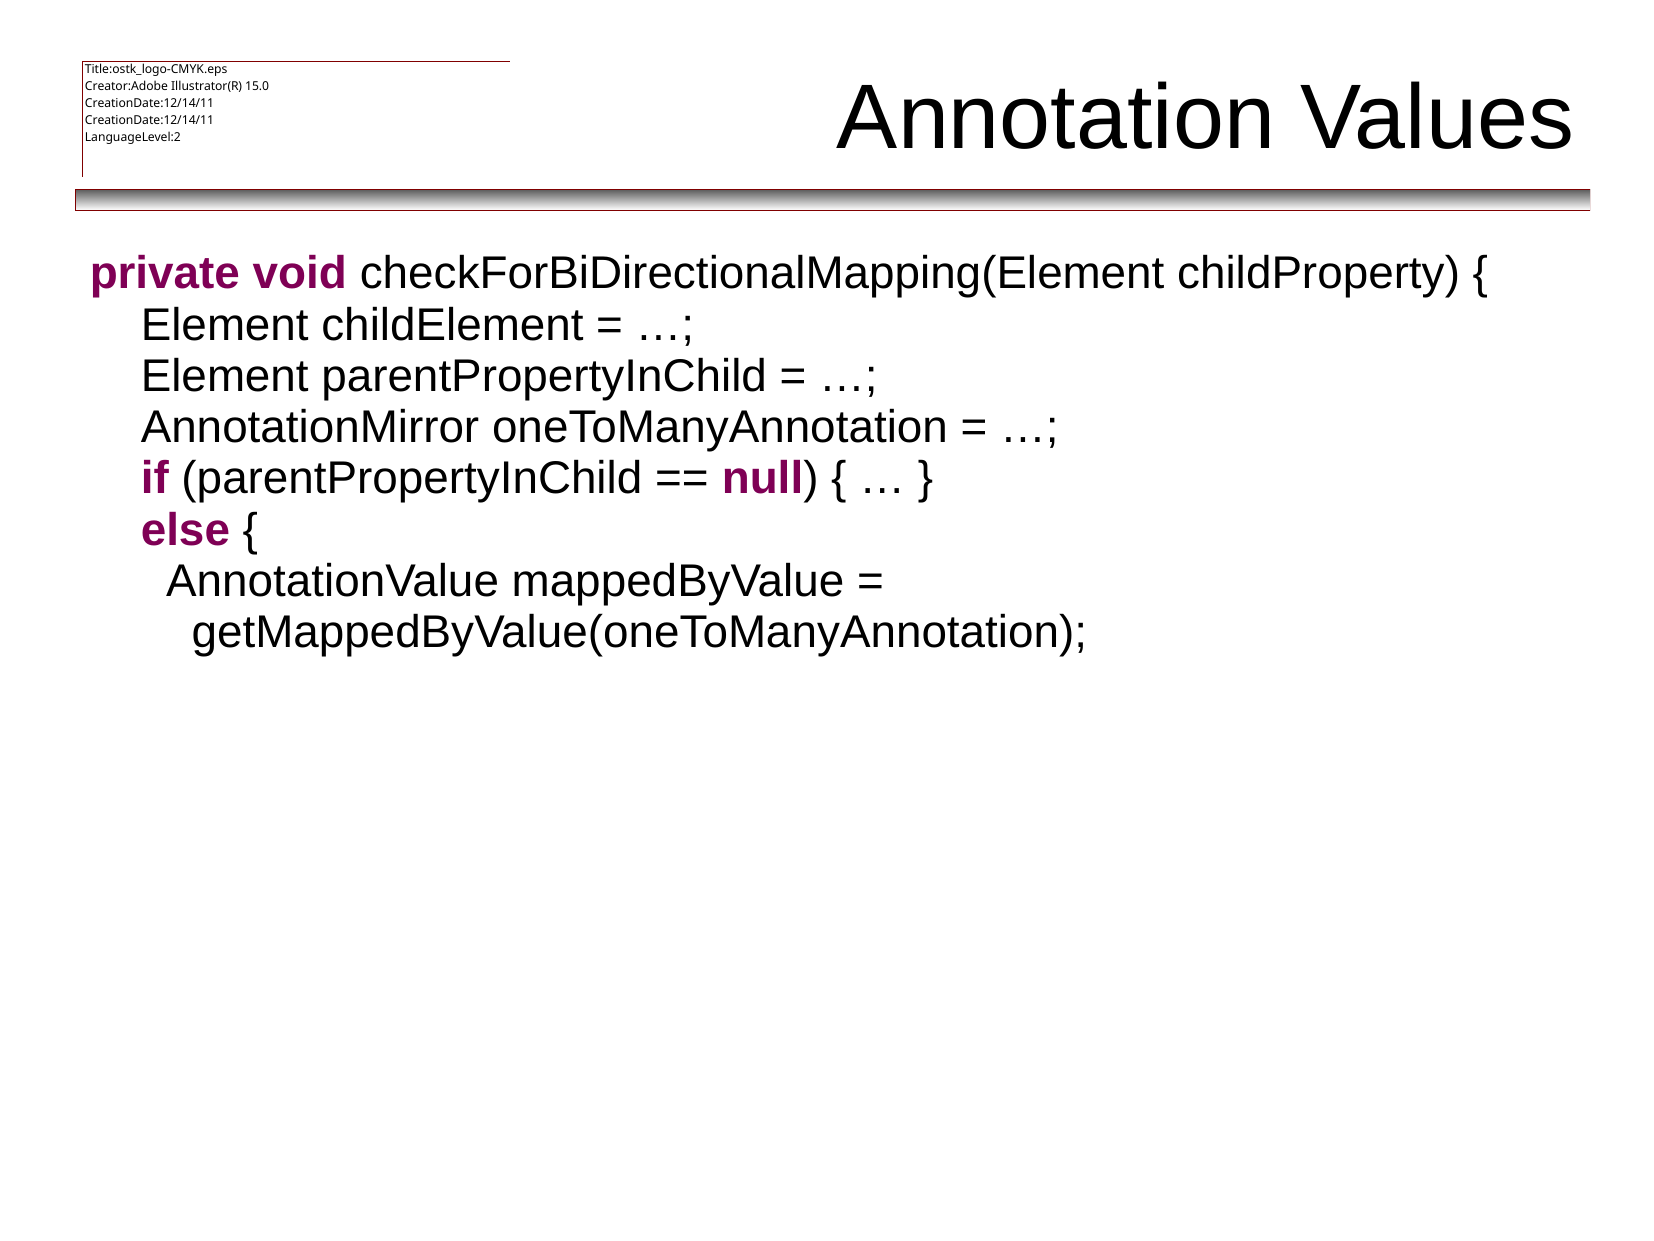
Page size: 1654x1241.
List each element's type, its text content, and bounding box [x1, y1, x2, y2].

text_box private void checkForBiDirectionalMapping(Element childProperty) { Element childElement = …; Element parentPropertyInChild = …; AnnotationMirror oneToManyAnnotation = …; if (parentPropertyInChild == null) { … } else { AnnotationValue mappedByValue = getMappedByValue(oneToManyAnnotation); [75, 240, 1591, 665]
title Annotation Values [529, 65, 1576, 169]
